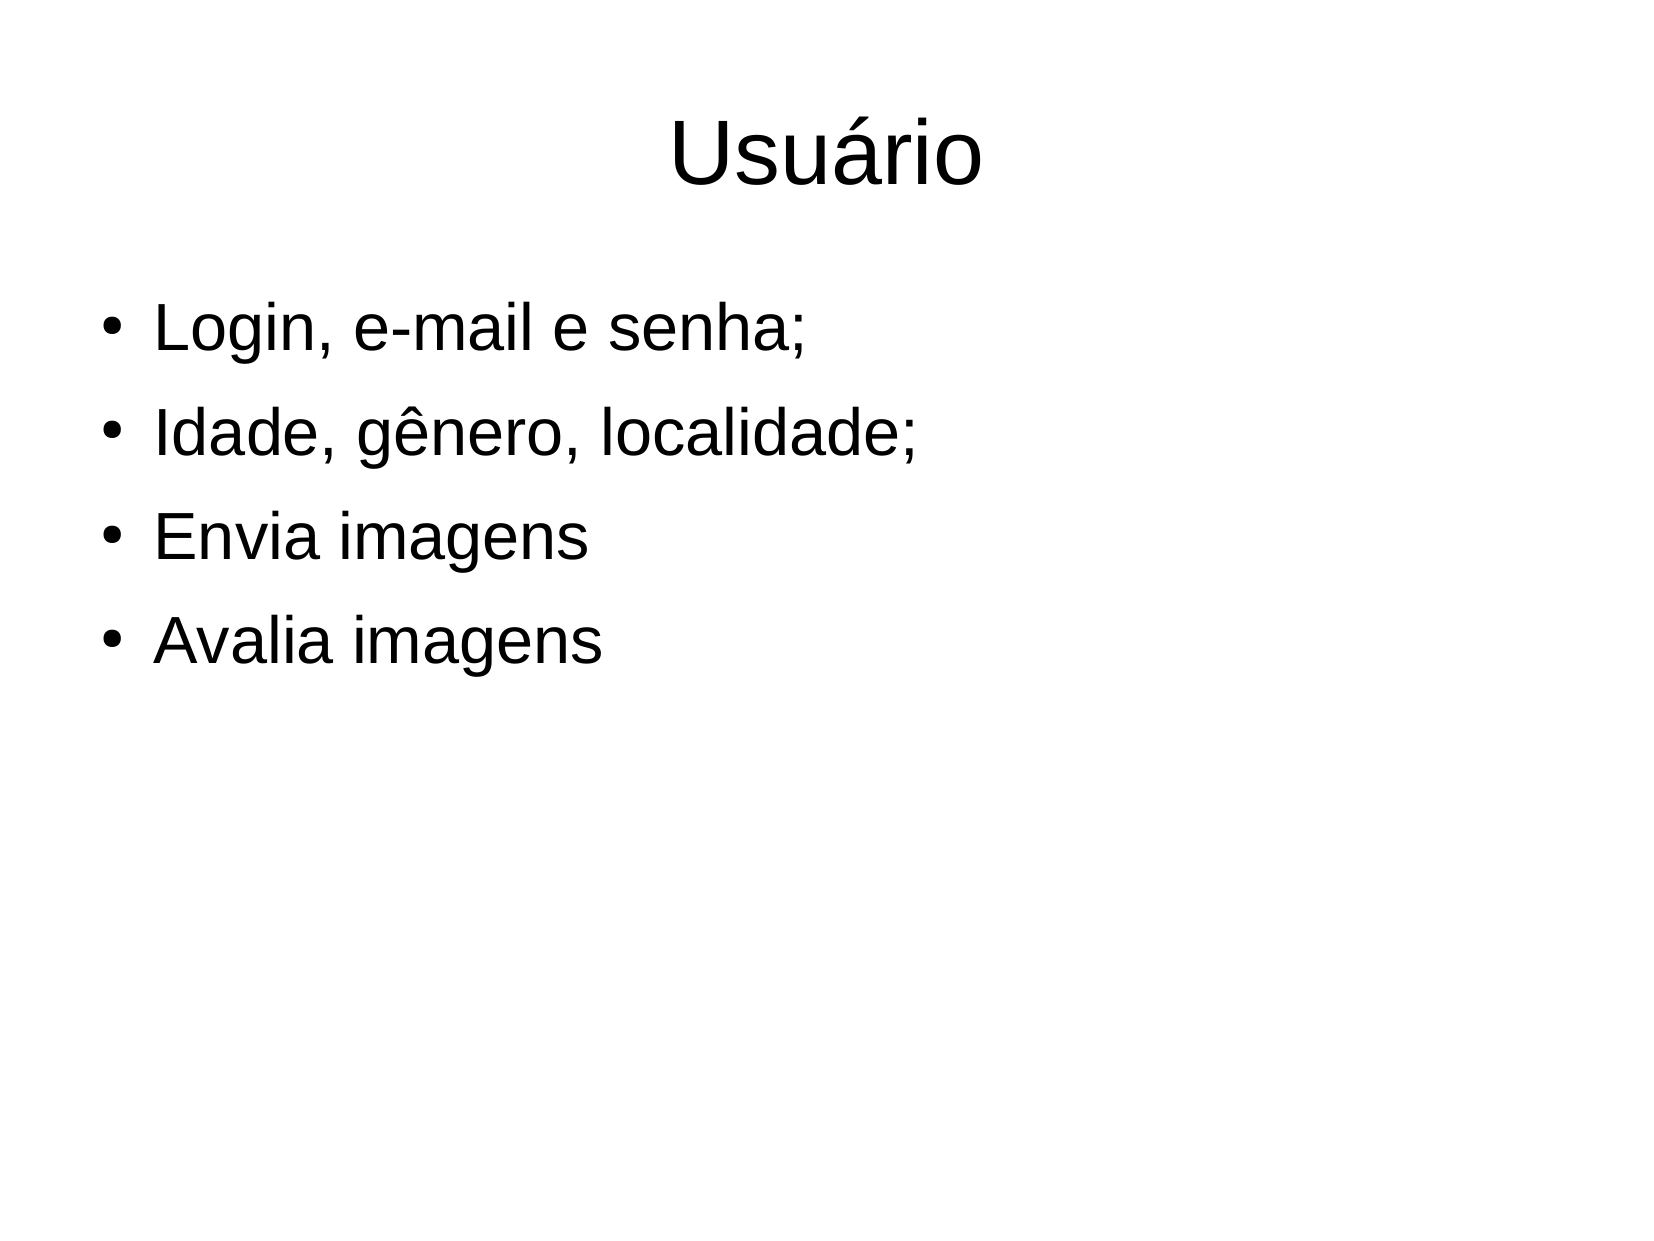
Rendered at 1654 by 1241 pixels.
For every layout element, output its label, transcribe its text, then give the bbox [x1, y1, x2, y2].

list Login, e-mail e senha; Idade, gênero, localidade; Envia imagens Avalia imagens [82, 290, 1571, 1010]
title Usuário [82, 49, 1571, 257]
